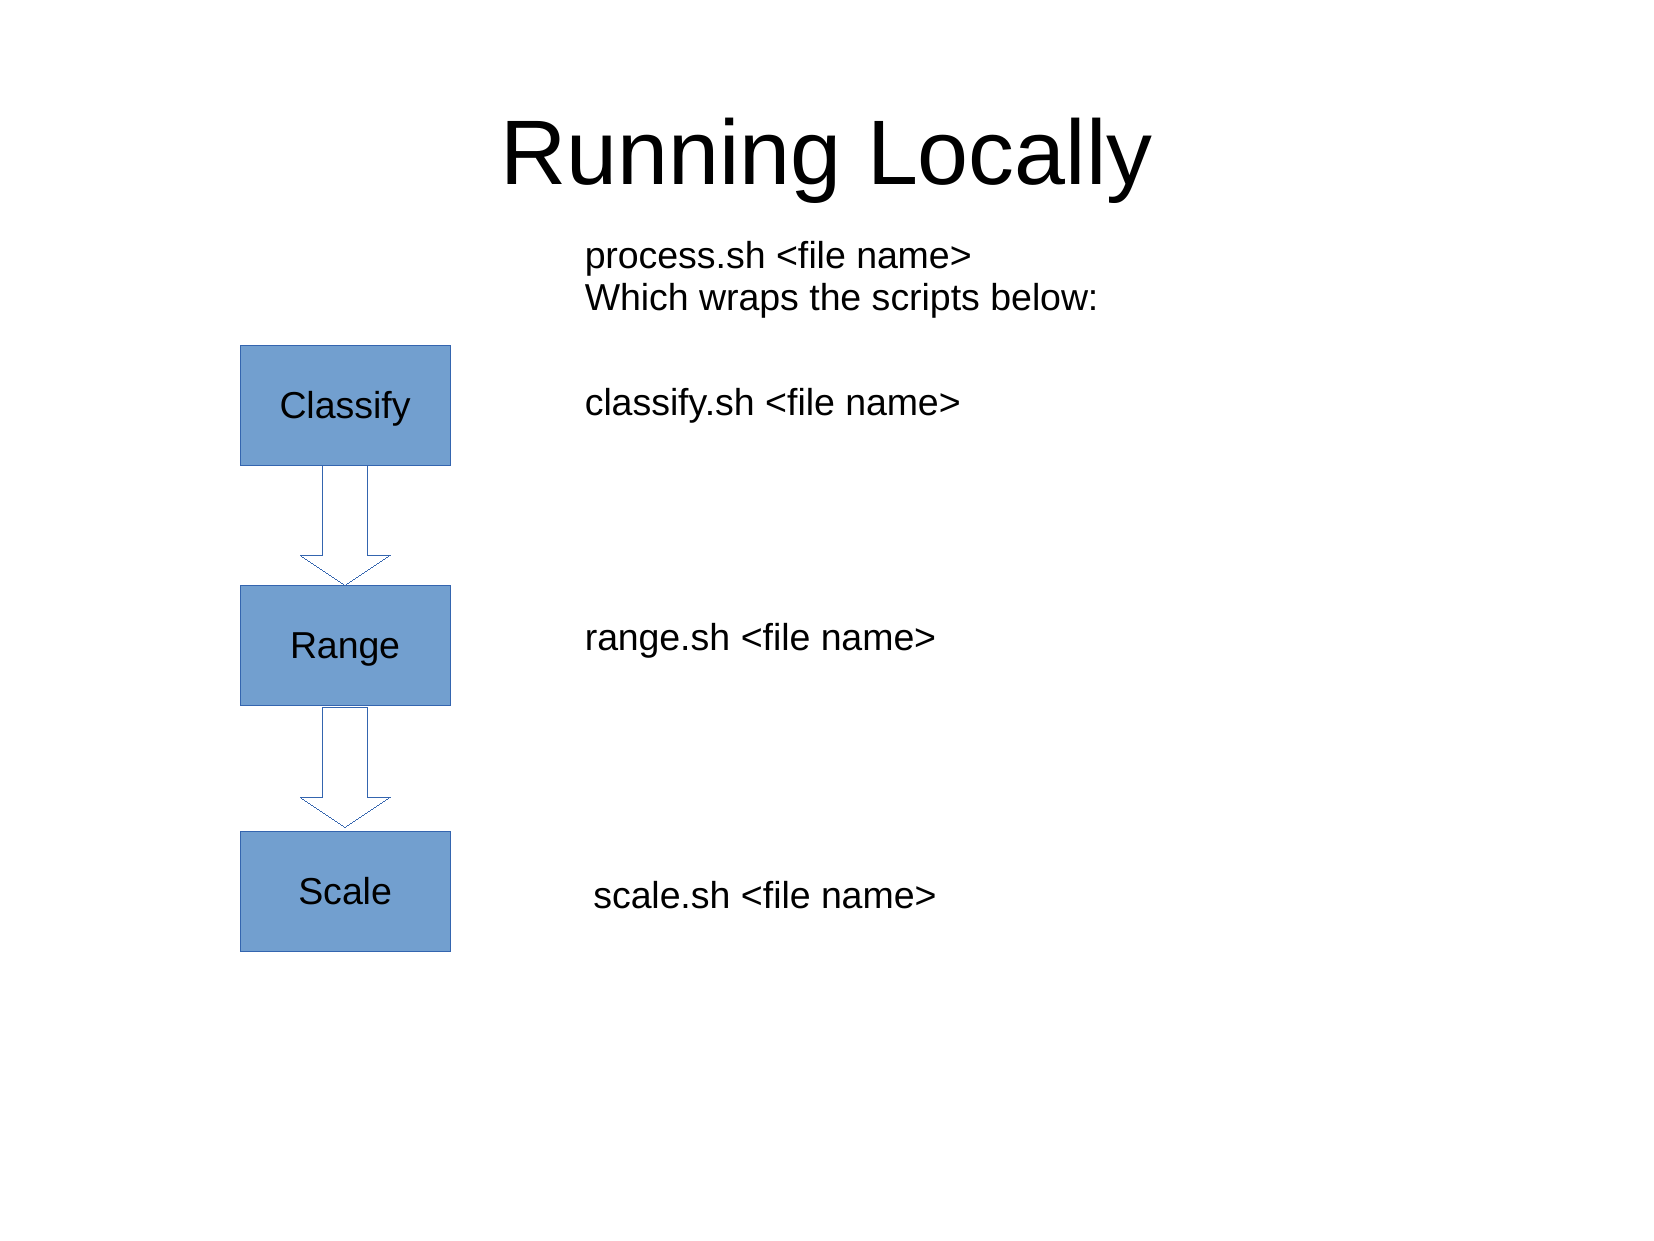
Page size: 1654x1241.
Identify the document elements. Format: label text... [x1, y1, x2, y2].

text_box Range [240, 585, 451, 706]
text_box [300, 707, 391, 828]
text_box process.sh <file name> Which wraps the scripts below: [570, 226, 1336, 326]
text_box [300, 465, 391, 586]
text_box classify.sh <file name> [570, 374, 1336, 432]
text_box range.sh <file name> [570, 608, 1576, 666]
text_box Scale [240, 831, 451, 952]
text_box Classify [240, 345, 451, 466]
title Running Locally [82, 49, 1571, 257]
text_box scale.sh <file name> [578, 867, 1344, 925]
